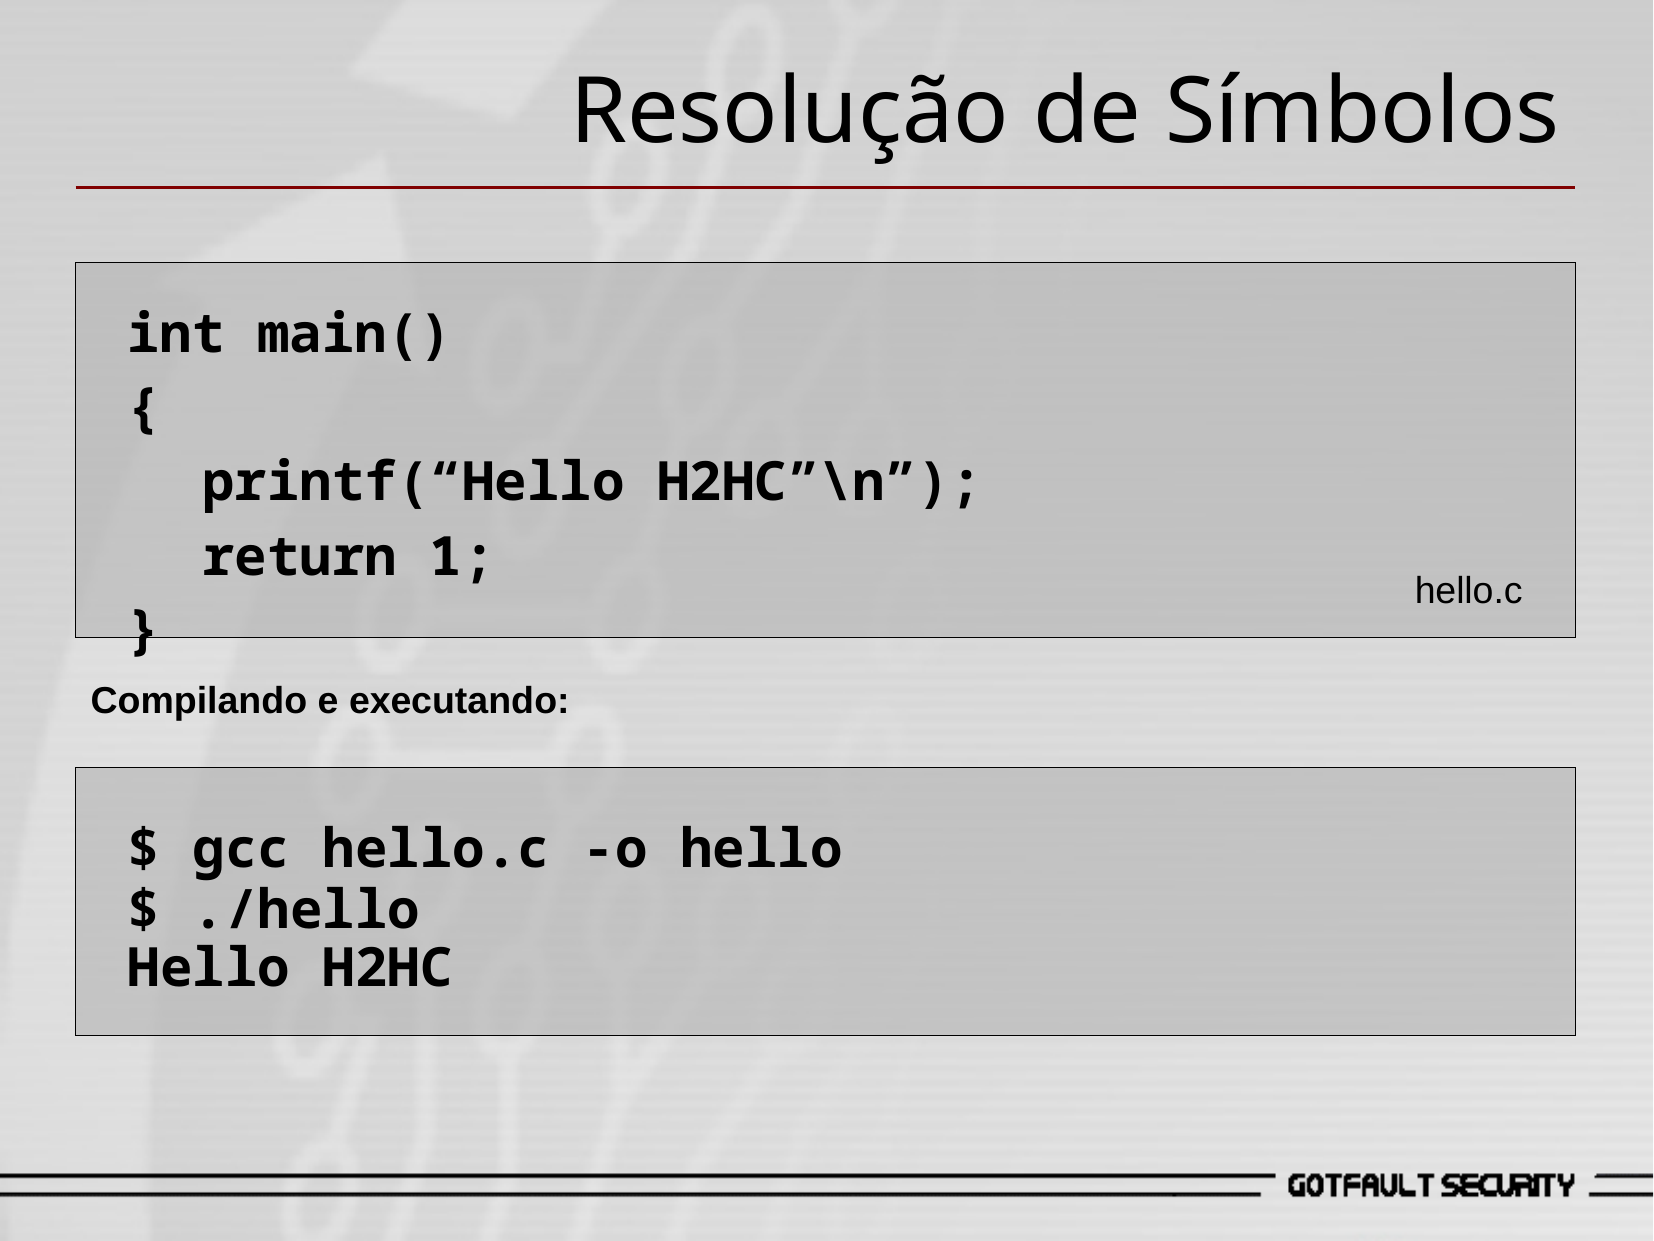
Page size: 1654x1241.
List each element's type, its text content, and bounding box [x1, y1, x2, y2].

text_box [75, 262, 1576, 638]
text_box Compilando e executando: [75, 671, 586, 736]
text_box $ gcc hello.c -o hello [112, 802, 1163, 863]
text_box Hello H2HC [112, 920, 1163, 996]
text_box [75, 767, 1576, 1036]
text_box Resolução de Símbolos [75, 37, 1576, 196]
text_box int main() { printf(“Hello H2HC”\n”); return 1; } [112, 287, 1051, 601]
text_box hello.c [1387, 562, 1538, 624]
text_box $ ./hello [112, 863, 1163, 920]
picture [0, 0, 1654, 1241]
